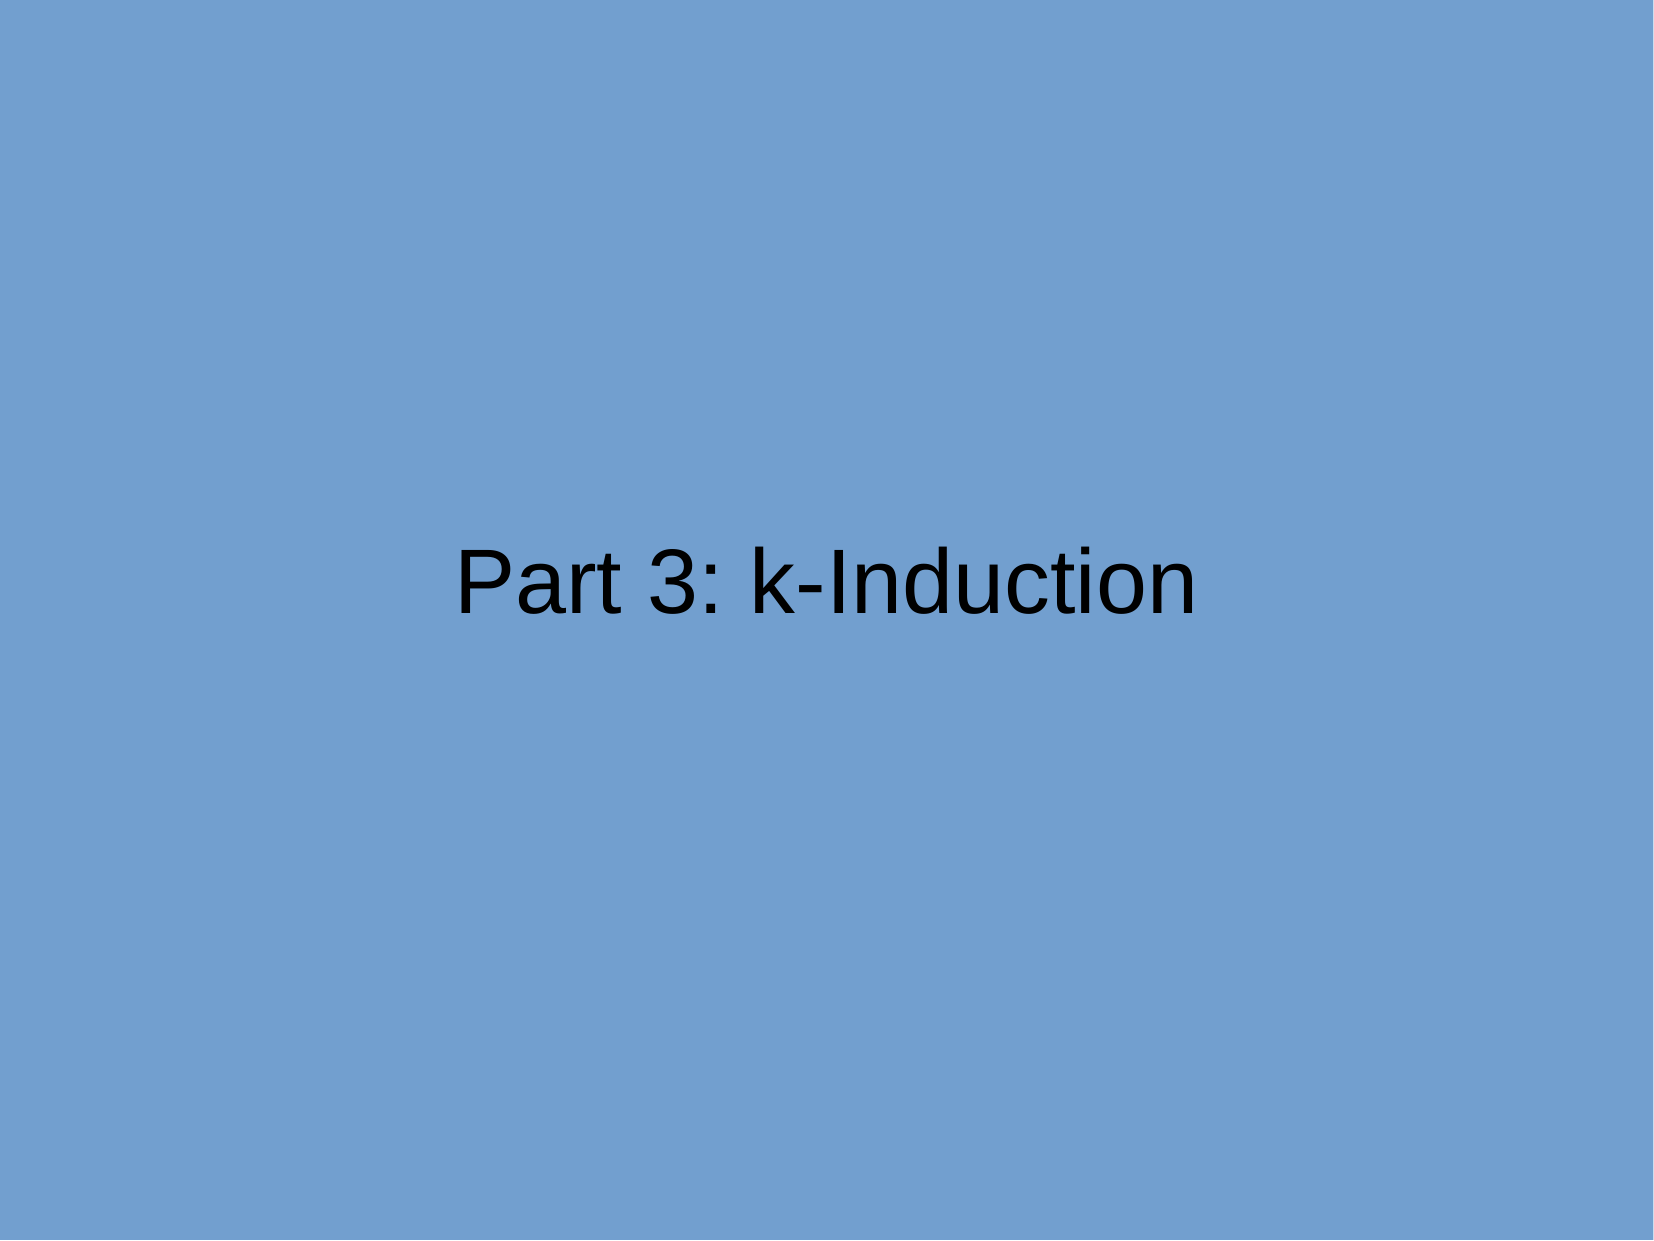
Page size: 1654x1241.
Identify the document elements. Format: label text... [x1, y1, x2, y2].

title Part 3: k-Induction [82, 477, 1571, 686]
